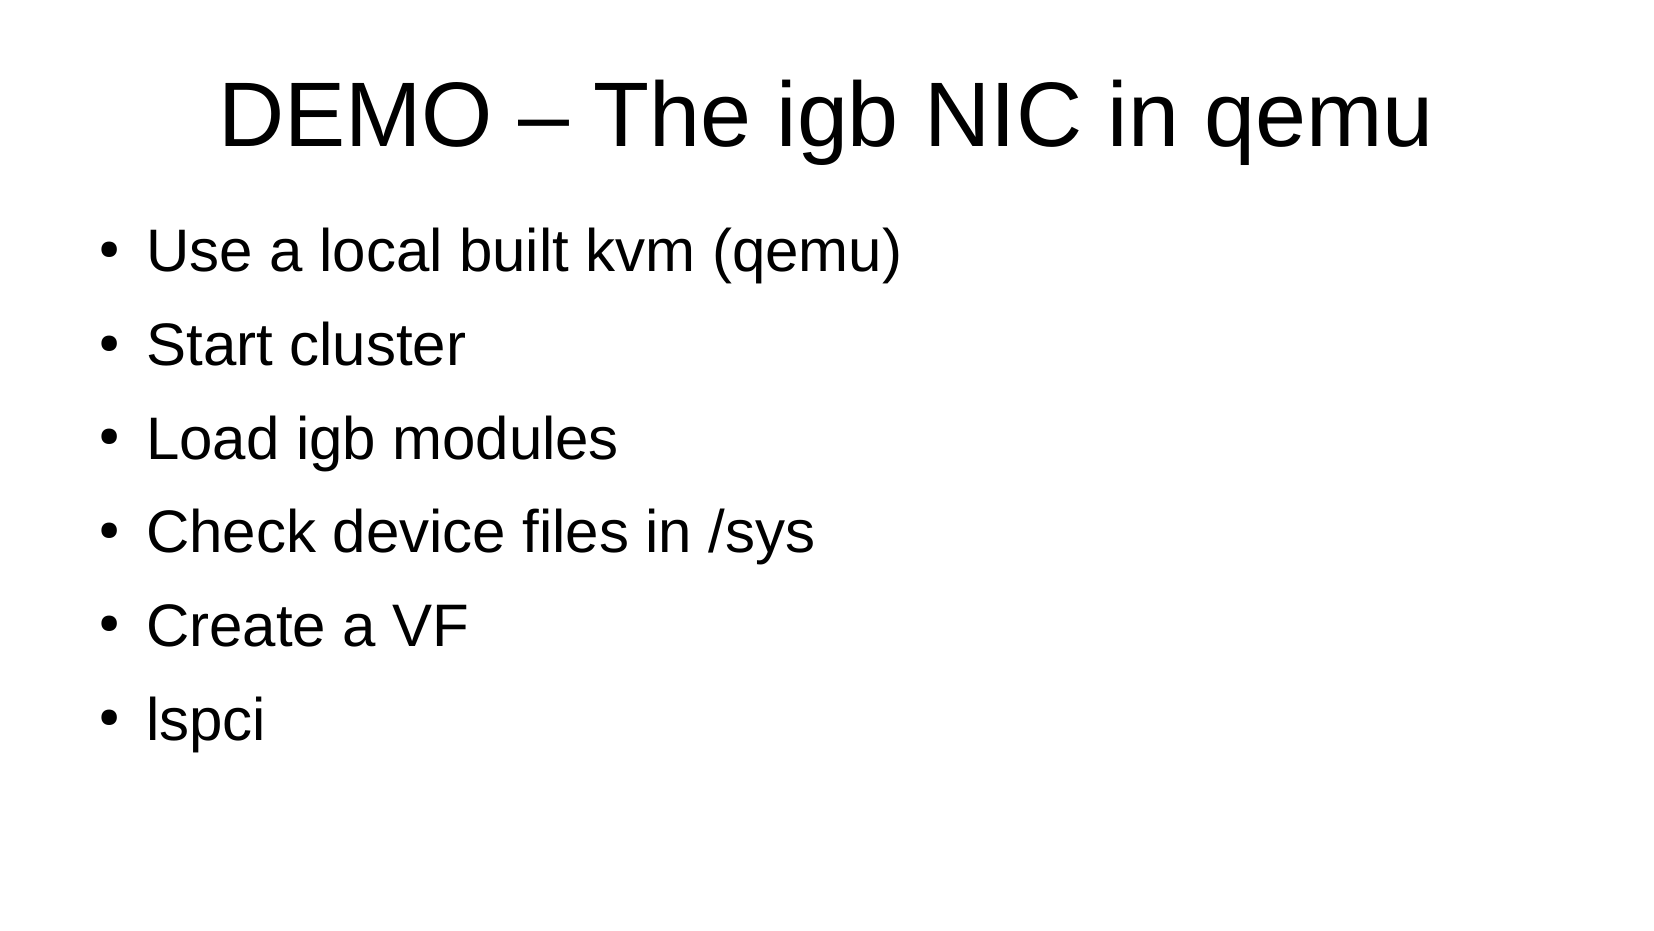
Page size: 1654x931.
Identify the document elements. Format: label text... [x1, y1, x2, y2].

list Use a local built kvm (qemu) Start cluster Load igb modules Check device files in /sys Create a VF lspci [82, 217, 1571, 758]
title DEMO – The igb NIC in qemu [82, 37, 1571, 193]
